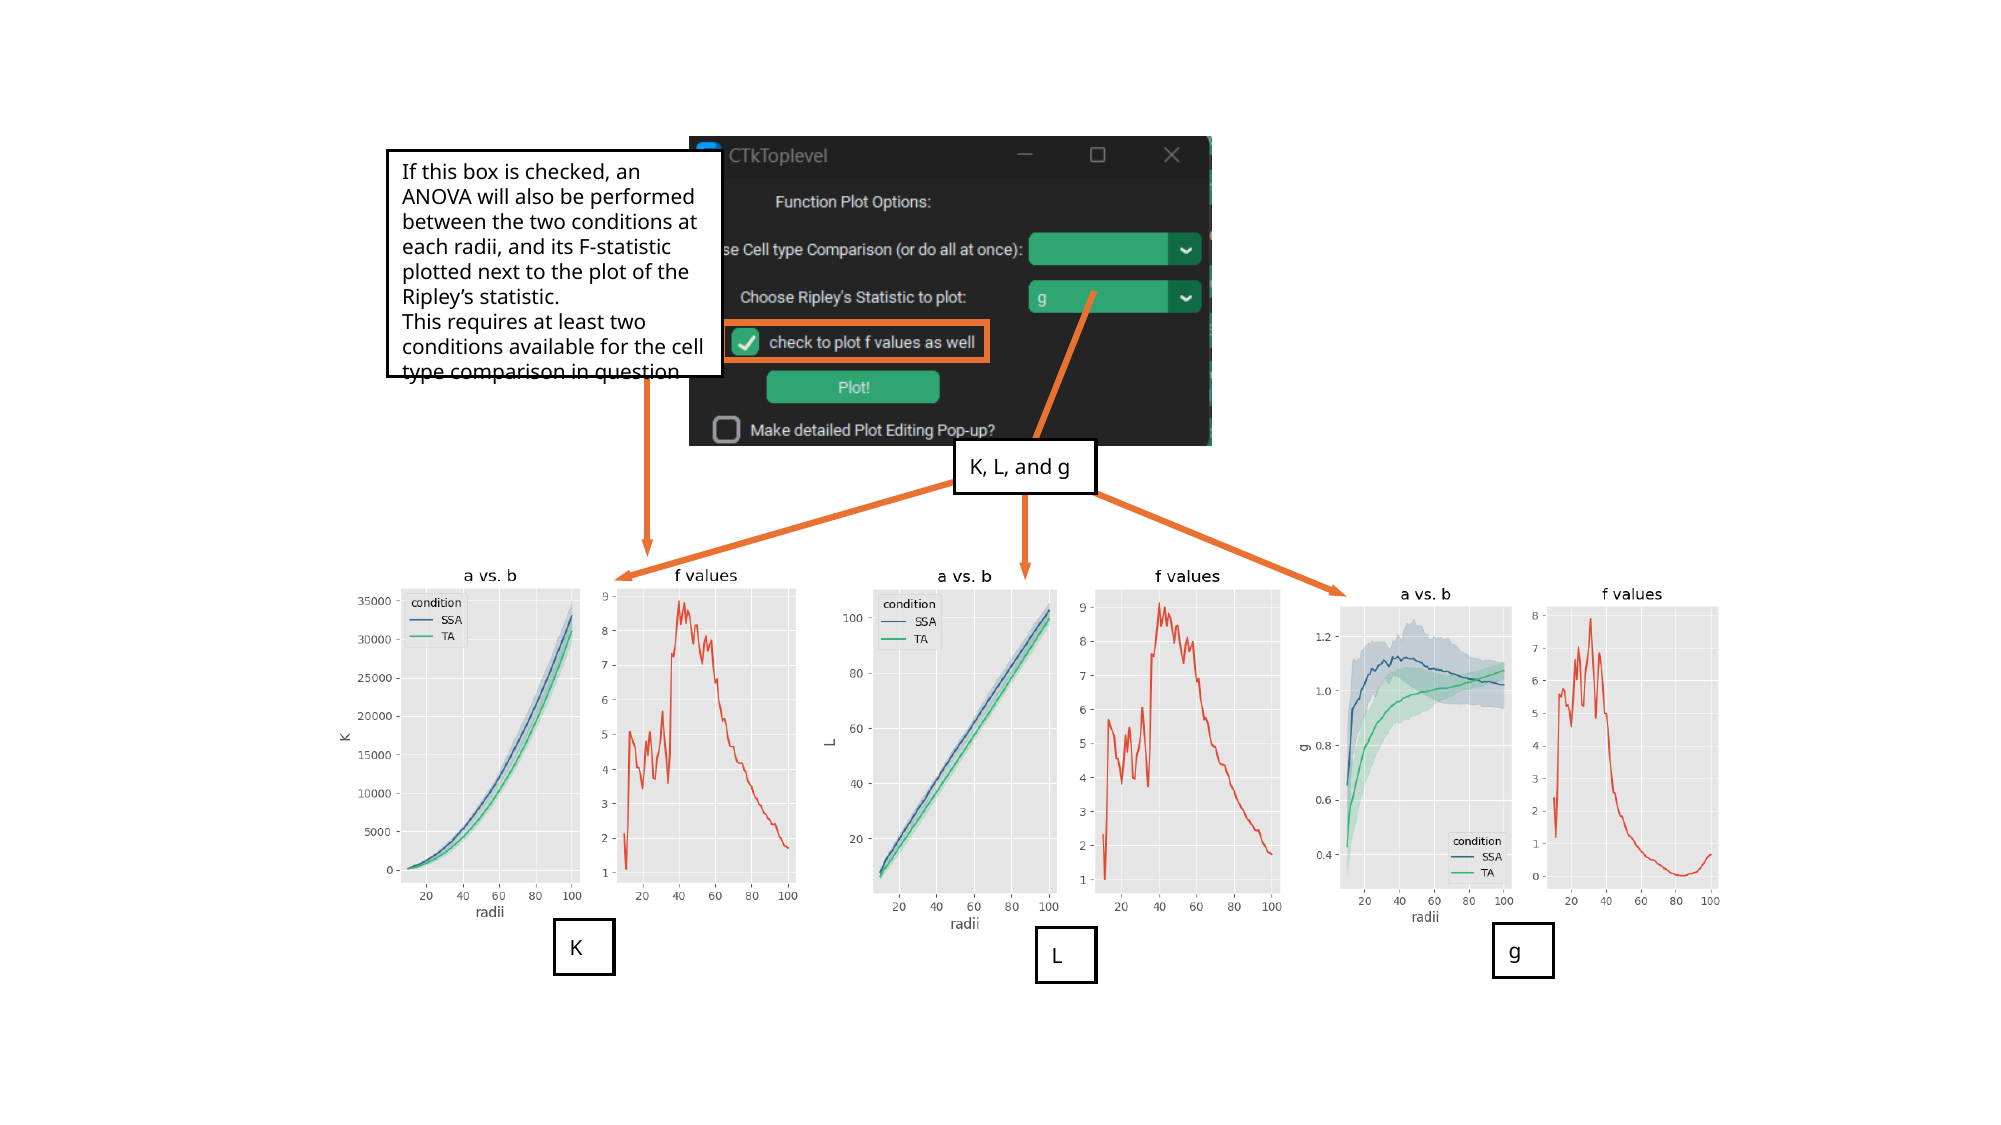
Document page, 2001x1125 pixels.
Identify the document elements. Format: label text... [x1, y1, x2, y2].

picture [1272, 561, 1290, 569]
text_box If this box is checked, an ANOVA will also be performed between the two conditions at each radii, and its F-statistic plotted next to the plot of the Ripley’s statistic. This requires at least two conditions available for the cell type comparison in question [387, 151, 722, 377]
text_box g [1494, 923, 1553, 978]
picture [689, 136, 1212, 446]
picture [814, 561, 1728, 940]
picture [330, 561, 806, 928]
text_box K, L, and g [955, 439, 1096, 494]
text_box L [1037, 928, 1096, 982]
picture [725, 326, 984, 357]
text_box K [555, 920, 614, 974]
